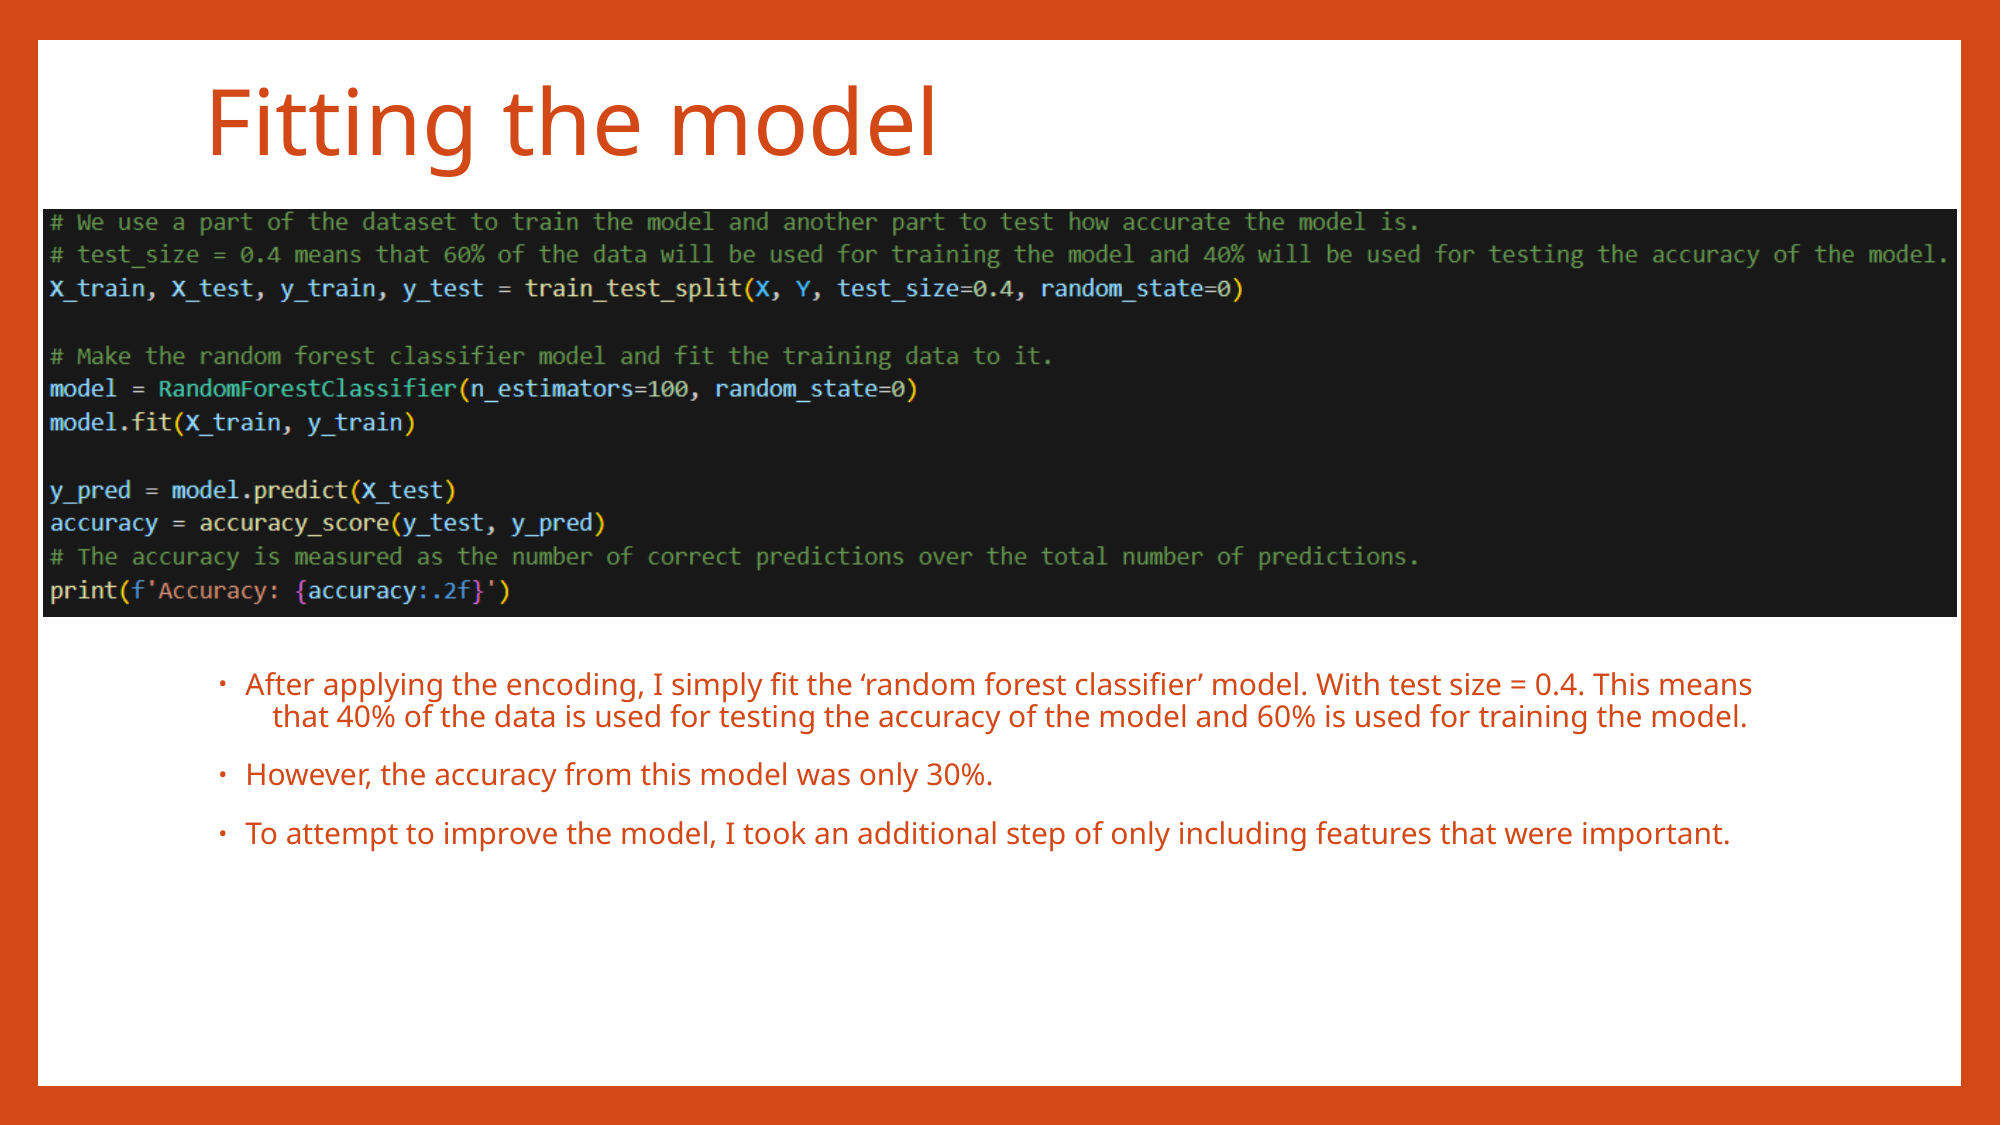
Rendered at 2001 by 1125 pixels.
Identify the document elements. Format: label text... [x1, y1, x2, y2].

picture [43, 209, 1957, 617]
list After applying the encoding, I simply fit the ‘random forest classifier’ model. With test size = 0.4. This means that 40% of the data is used for testing the accuracy of the model and 60% is used for training the model. However, the accuracy from this model was only 30%. To attempt to improve the model, I took an additional step of only including features that were important. [189, 661, 1810, 885]
title Fitting the model [189, 14, 1810, 209]
